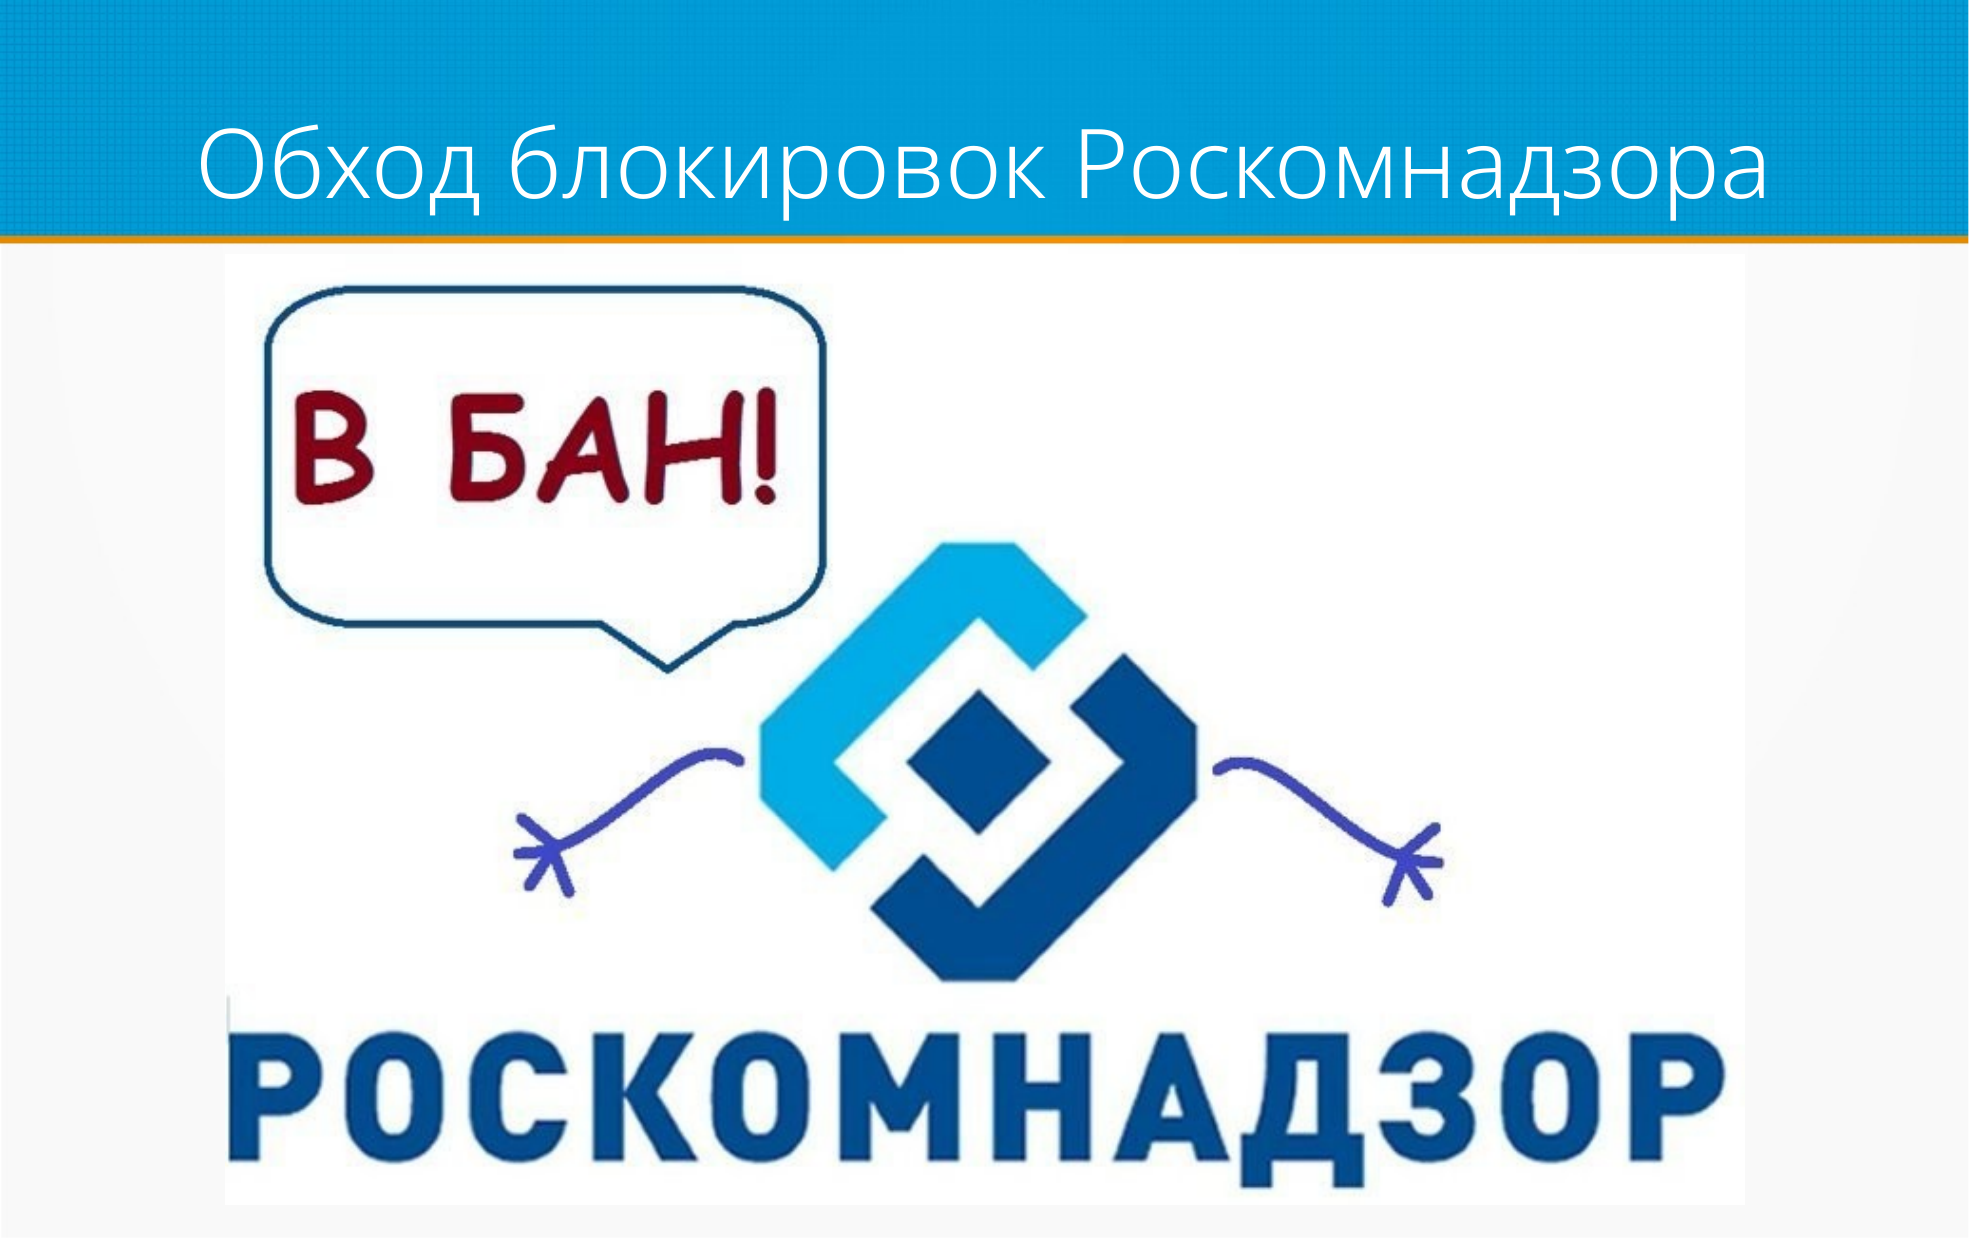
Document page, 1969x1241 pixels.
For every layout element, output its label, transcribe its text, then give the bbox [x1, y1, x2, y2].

title Обход блокировок Роскомнадзора [98, 19, 1870, 227]
picture [0, 233, 1969, 1241]
